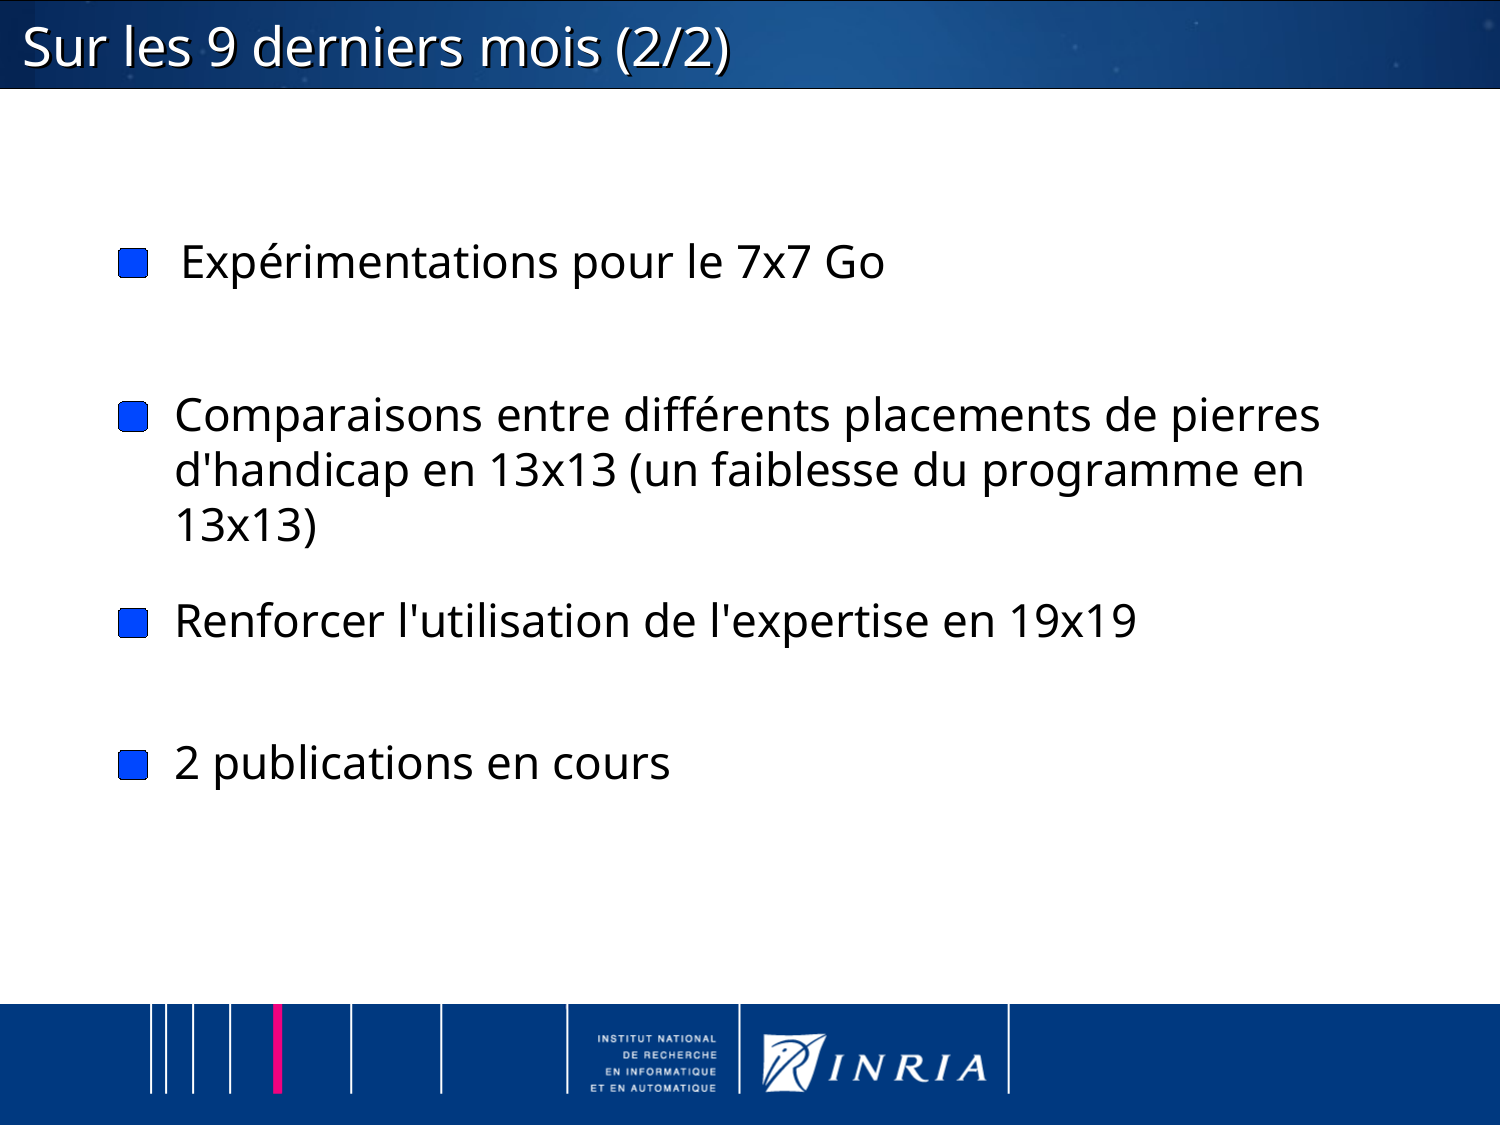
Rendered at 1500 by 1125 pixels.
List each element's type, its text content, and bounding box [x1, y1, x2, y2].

text_box Comparaisons entre différents placements de pierres d'handicap en 13x13 (un faiblesse du programme en 13x13) [159, 377, 1418, 503]
picture [0, 1004, 1500, 1125]
text_box Sur les 9 derniers mois (2/2) [0, 0, 1500, 89]
text_box Expérimentations pour le 7x7 Go [165, 225, 1145, 296]
text_box [118, 401, 148, 432]
text_box 2 publications en cours [159, 726, 1418, 797]
text_box [118, 248, 148, 278]
text_box [118, 750, 148, 780]
text_box Renforcer l'utilisation de l'expertise en 19x19 [159, 584, 1418, 655]
text_box [118, 608, 148, 638]
